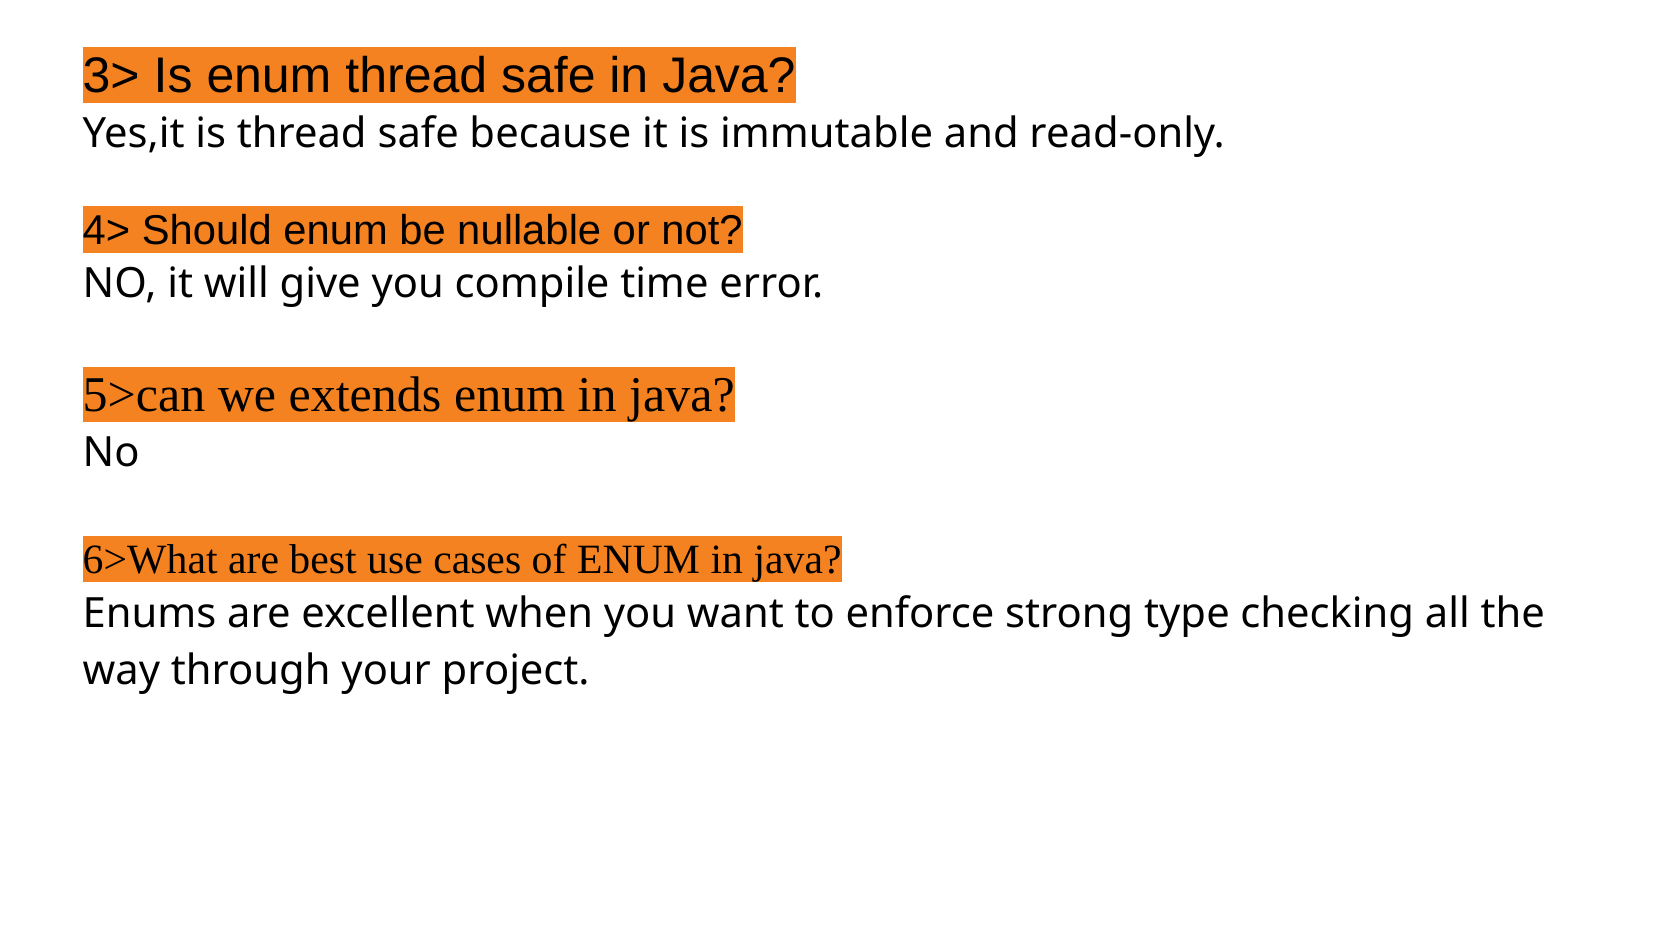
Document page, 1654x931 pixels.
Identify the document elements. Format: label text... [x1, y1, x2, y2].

subtitle 3> Is enum thread safe in Java? Yes,it is thread safe because it is immutable and read-only. 4> Should enum be nullable or not? NO, it will give you compile time error. 5>can we extends enum in java? No 6>What are best use cases of ENUM in java? Enums are excellent when you want to enforce strong type checking all the way through your project. [82, 47, 1619, 886]
